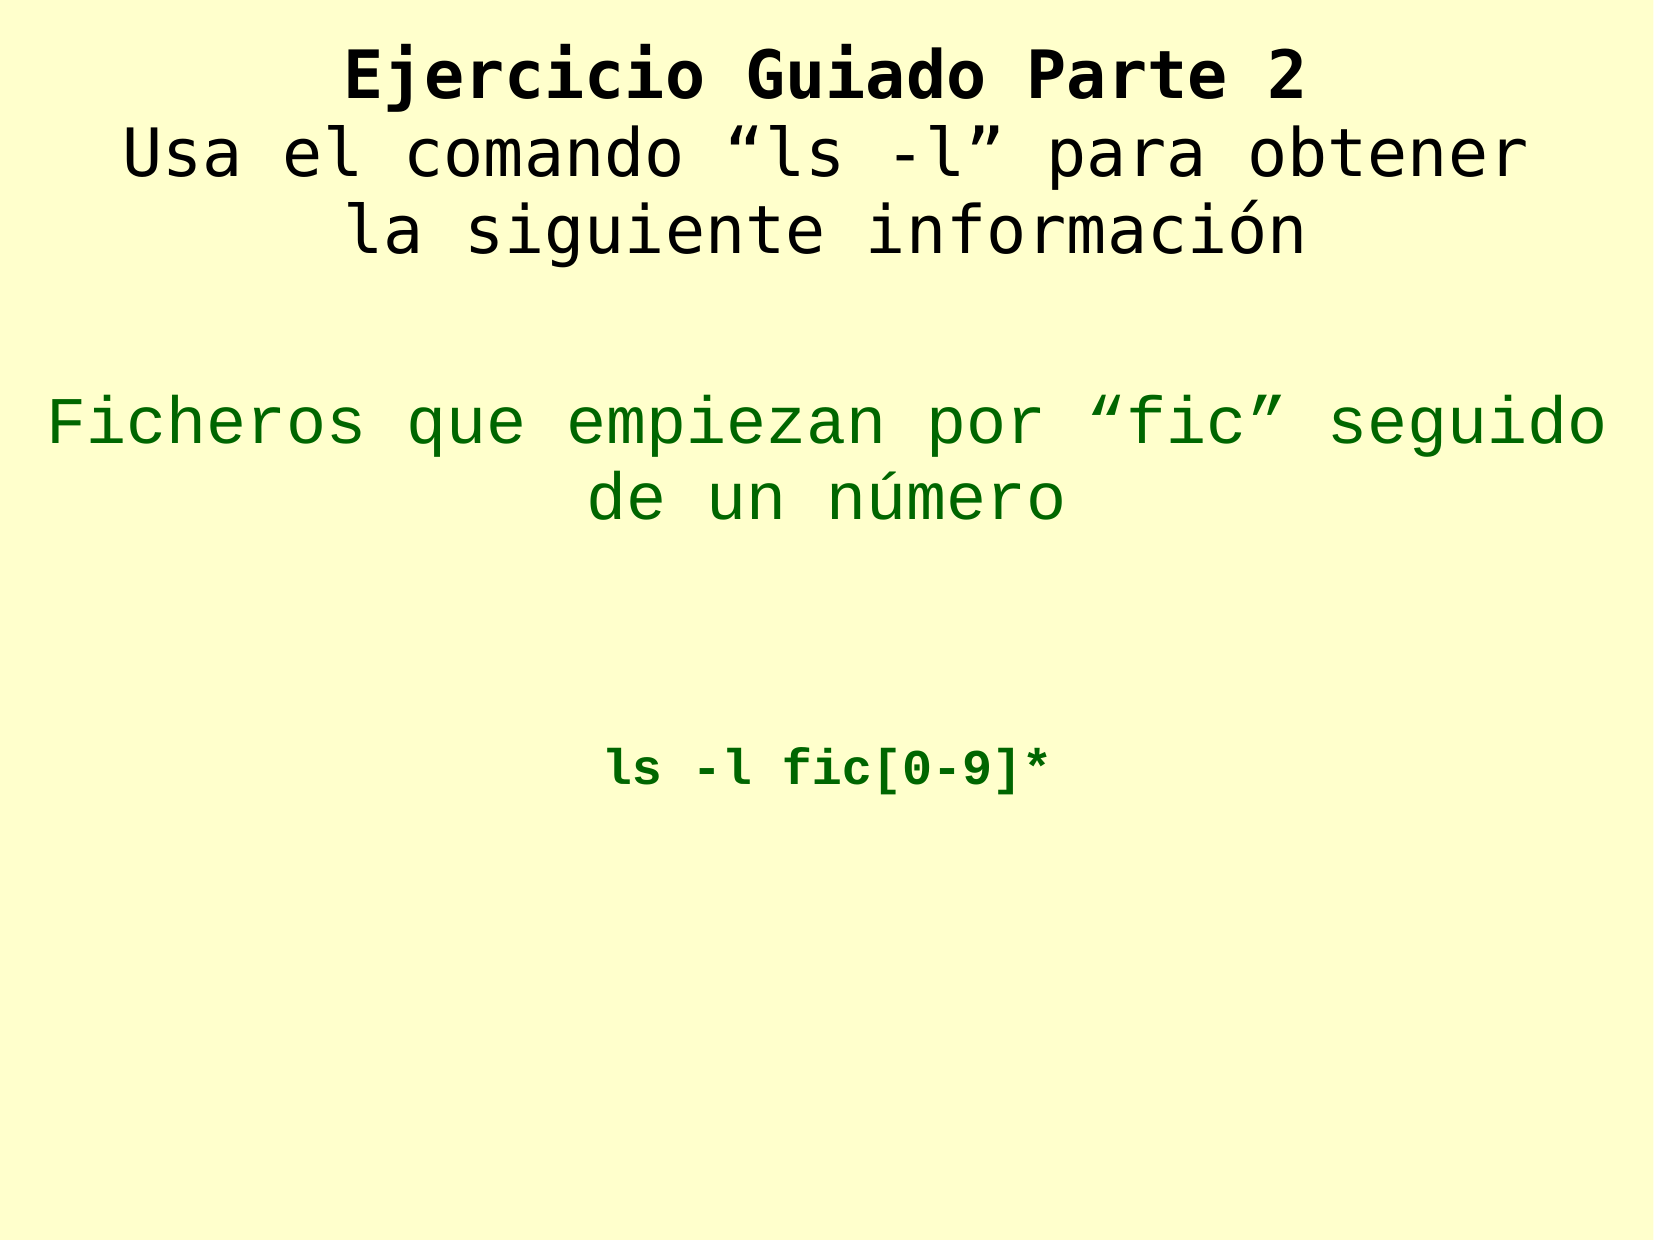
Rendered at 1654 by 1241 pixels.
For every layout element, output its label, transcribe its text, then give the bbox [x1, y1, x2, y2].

text_box Ficheros que empiezan por “fic” seguido de un número [0, 381, 1654, 547]
title Ejercicio Guiado Parte 2 Usa el comando “ls -l” para obtener la siguiente información [82, 36, 1571, 270]
text_box ls -l fic[0-9]* [0, 735, 1654, 857]
